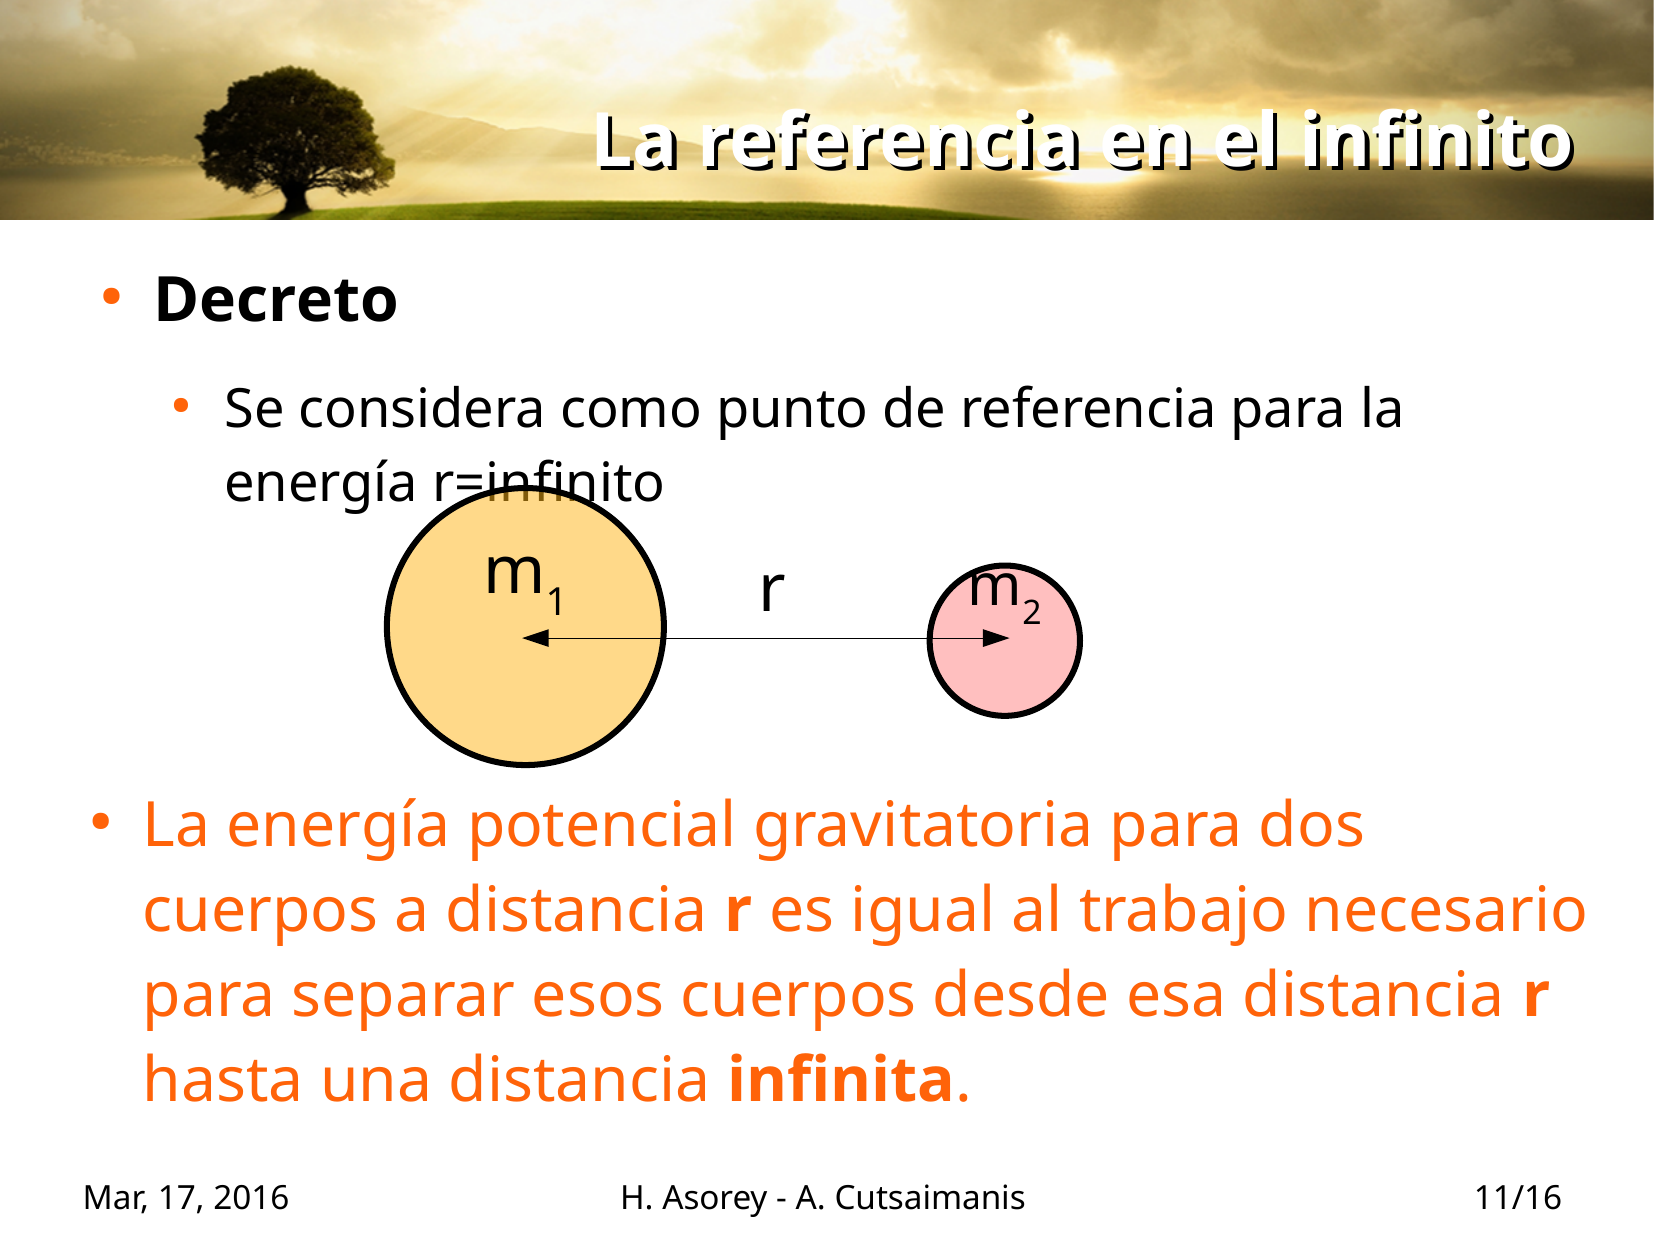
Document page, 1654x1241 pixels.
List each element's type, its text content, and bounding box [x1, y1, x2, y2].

title La referencia en el infinito [86, 49, 1576, 226]
text_box m2 [929, 565, 1081, 716]
list La energía potencial gravitatoria para dos cuerpos a distancia r es igual al trabajo necesario para separar esos cuerpos desde esa distancia r hasta una distancia infinita. [71, 780, 1591, 1171]
text_box r [743, 533, 841, 635]
picture [0, 0, 1654, 220]
text_box m1 [386, 488, 664, 766]
list Decreto Se considera como punto de referencia para la energía r=infinito [82, 255, 1571, 646]
list Decreto Se considera como punto de referencia para la energía r=infinito [663, 639, 929, 646]
